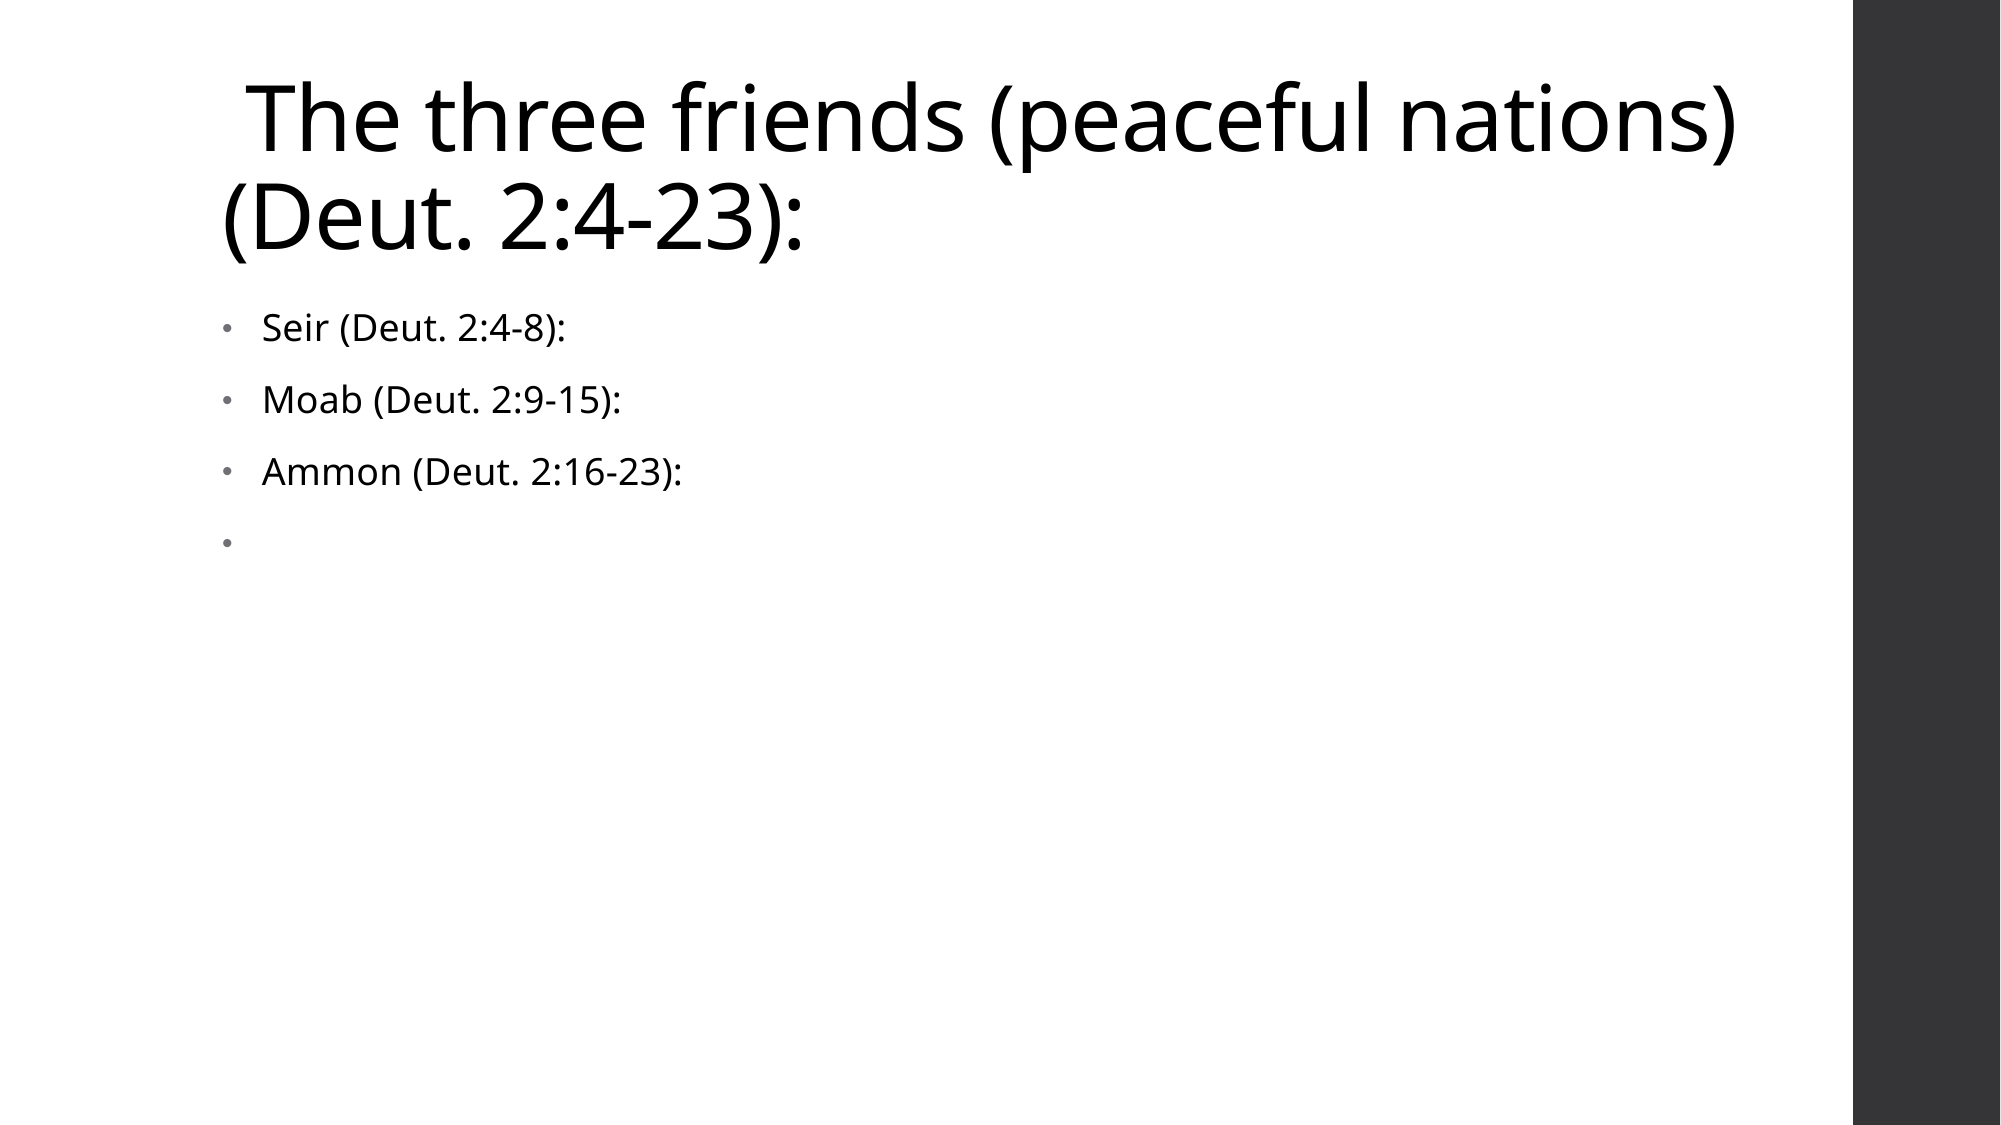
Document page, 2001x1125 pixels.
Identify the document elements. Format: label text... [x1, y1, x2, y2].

list Seir (Deut. 2:4-8): Moab (Deut. 2:9-15): Ammon (Deut. 2:16-23): [206, 299, 1617, 1014]
title The three friends (peaceful nations) (Deut. 2:4-23): [206, 60, 1797, 278]
